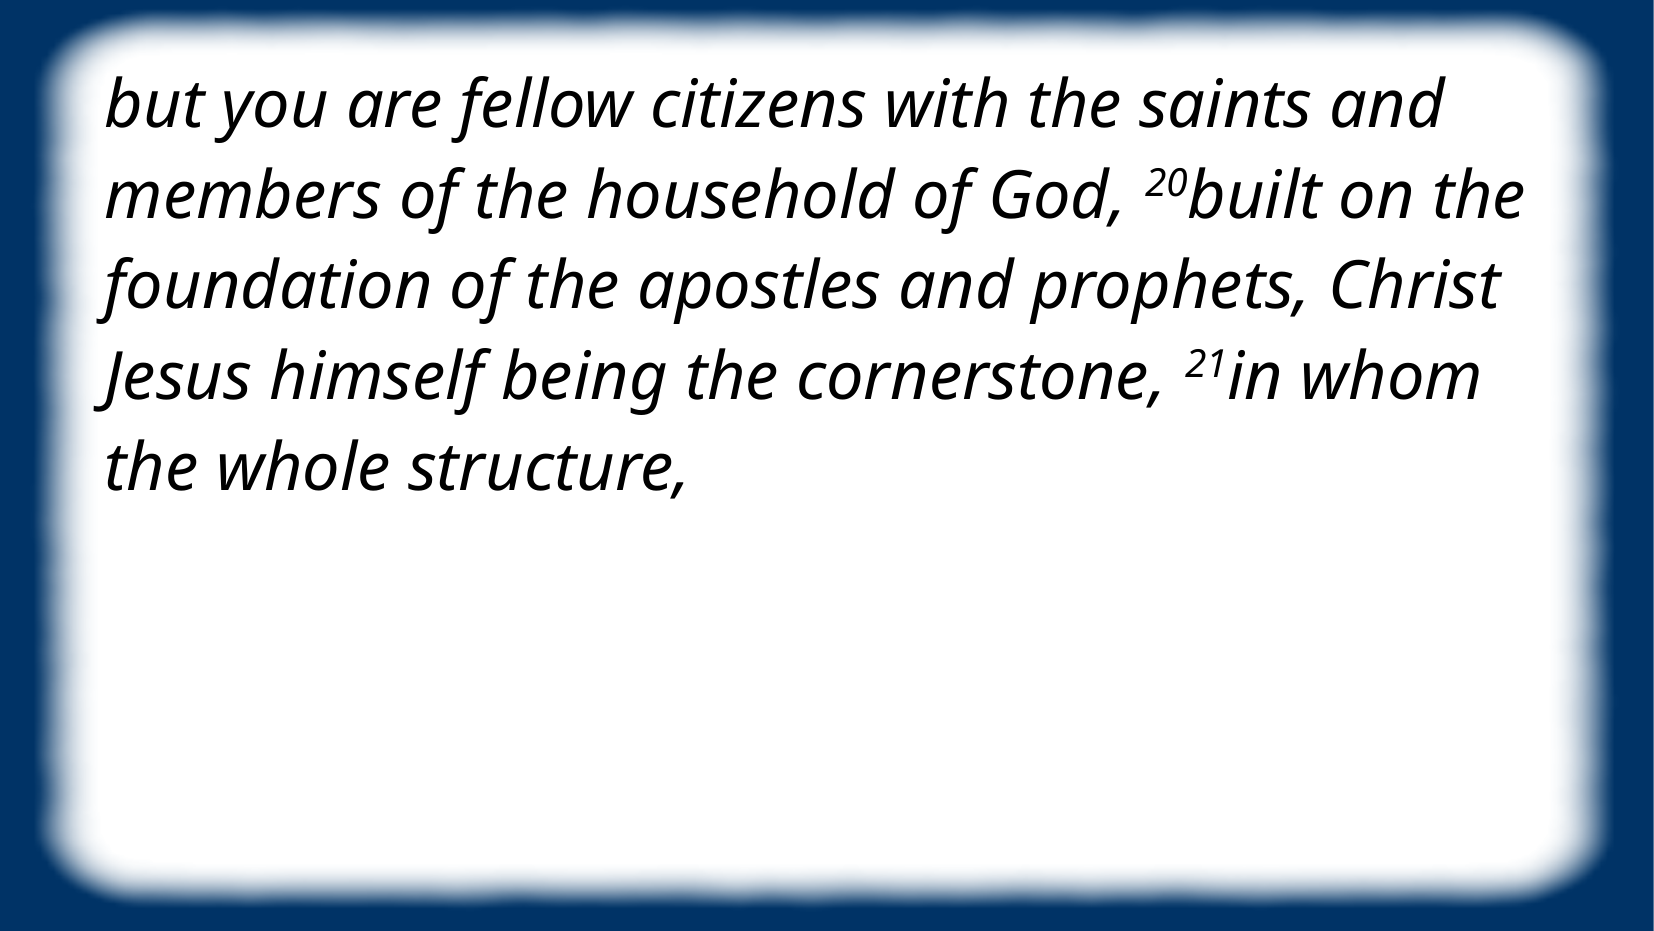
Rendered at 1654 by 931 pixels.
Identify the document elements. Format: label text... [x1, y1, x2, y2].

picture [0, 0, 1654, 931]
text_box but you are fellow citizens with the saints and members of the household of God, 20built on the foundation of the apostles and prophets, Christ Jesus himself being the cornerstone, 21in whom the whole structure, [90, 48, 1561, 508]
